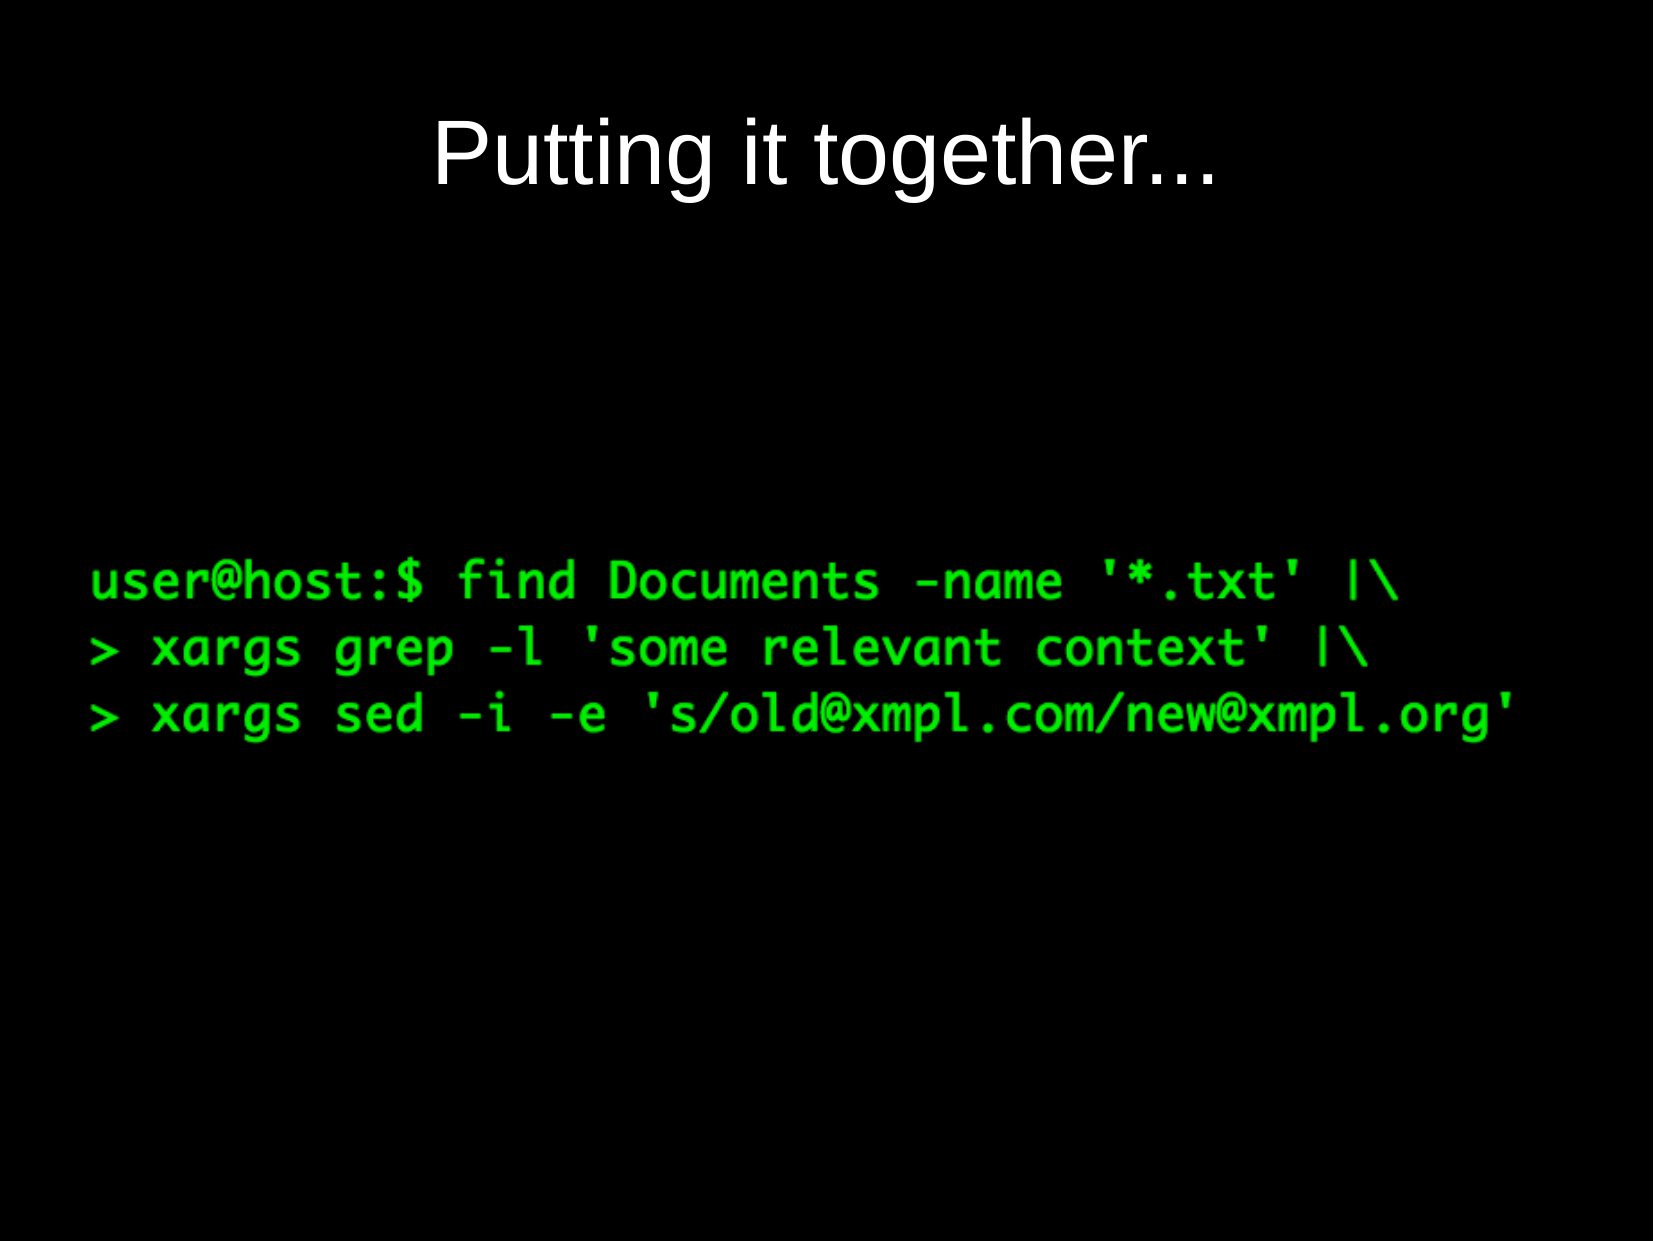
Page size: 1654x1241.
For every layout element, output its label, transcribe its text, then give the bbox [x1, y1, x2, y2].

title Putting it together... [82, 49, 1571, 257]
picture [82, 545, 1538, 755]
